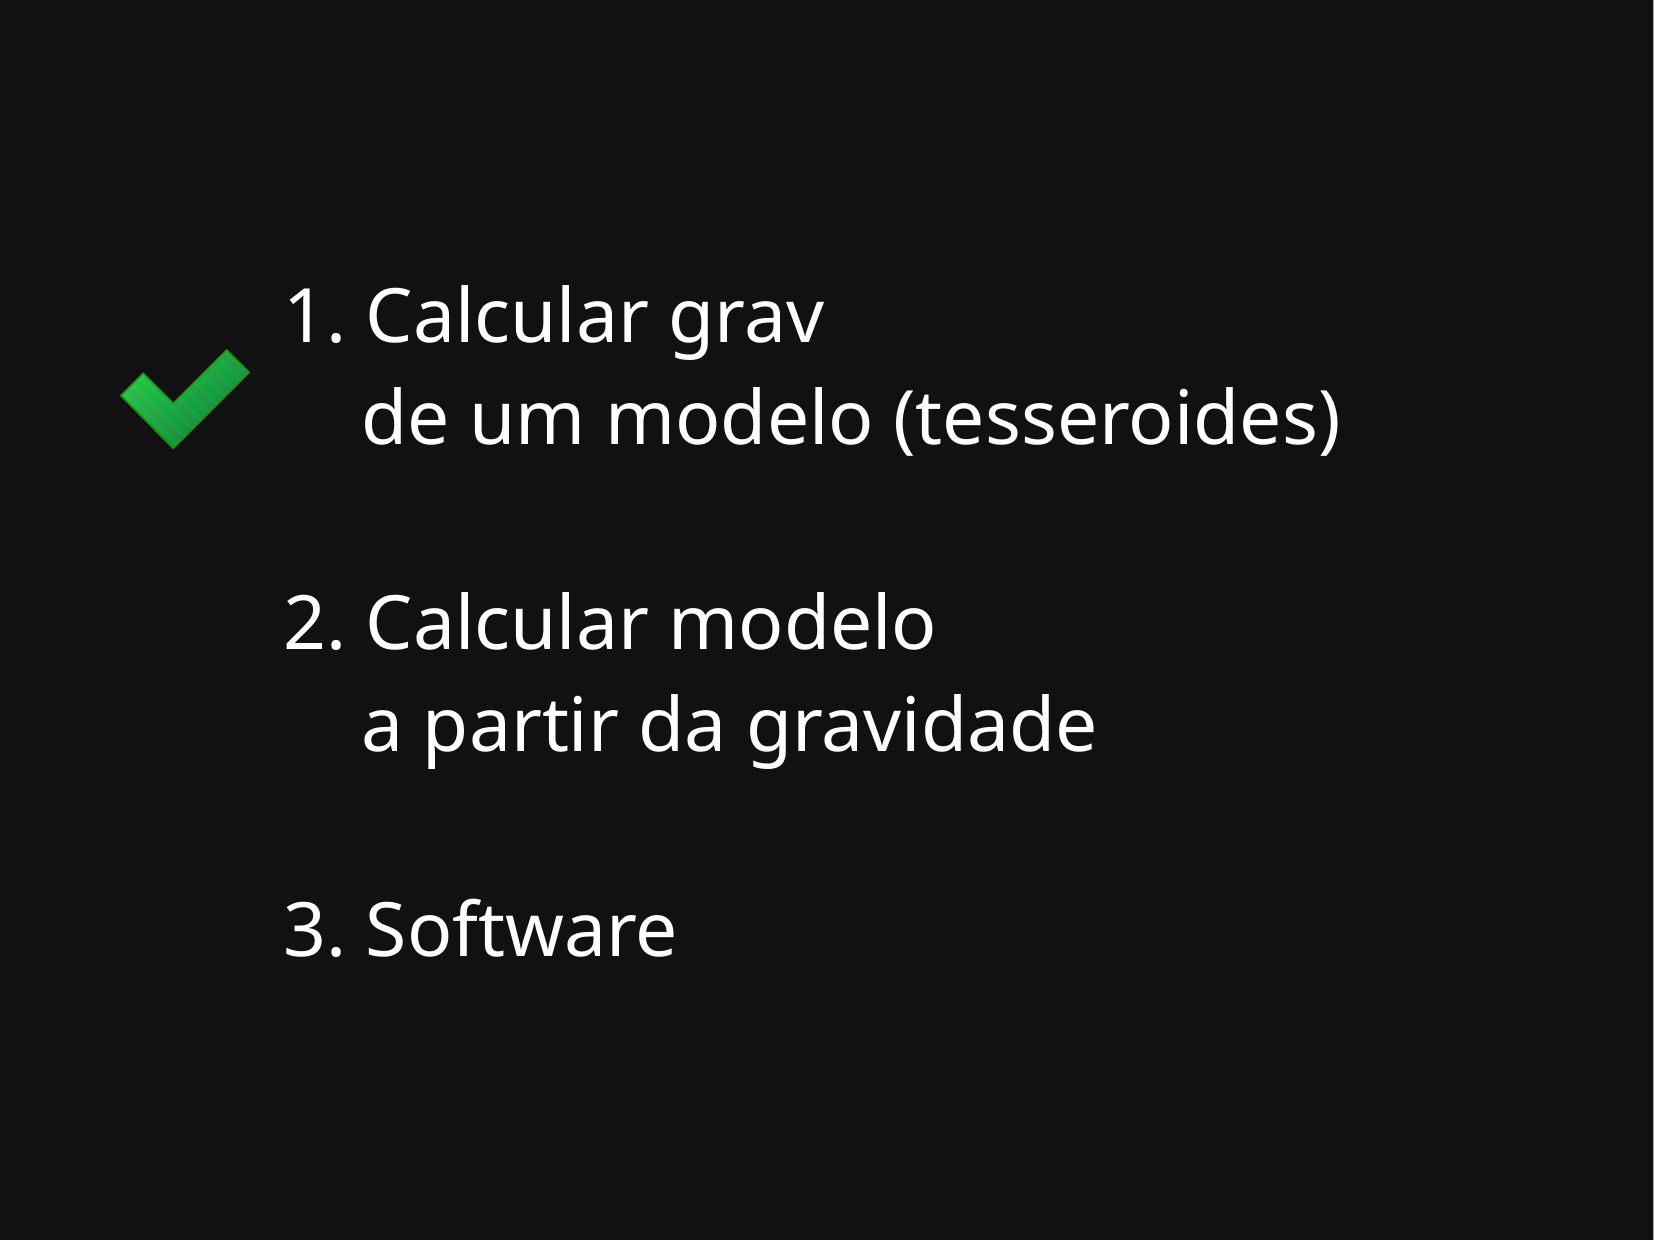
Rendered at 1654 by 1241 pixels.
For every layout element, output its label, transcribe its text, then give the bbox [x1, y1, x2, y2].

picture [94, 305, 273, 485]
subtitle 1. Calcular grav de um modelo (tesseroides) 2. Calcular modelo a partir da gravidade 3. Software [283, 172, 1477, 1068]
